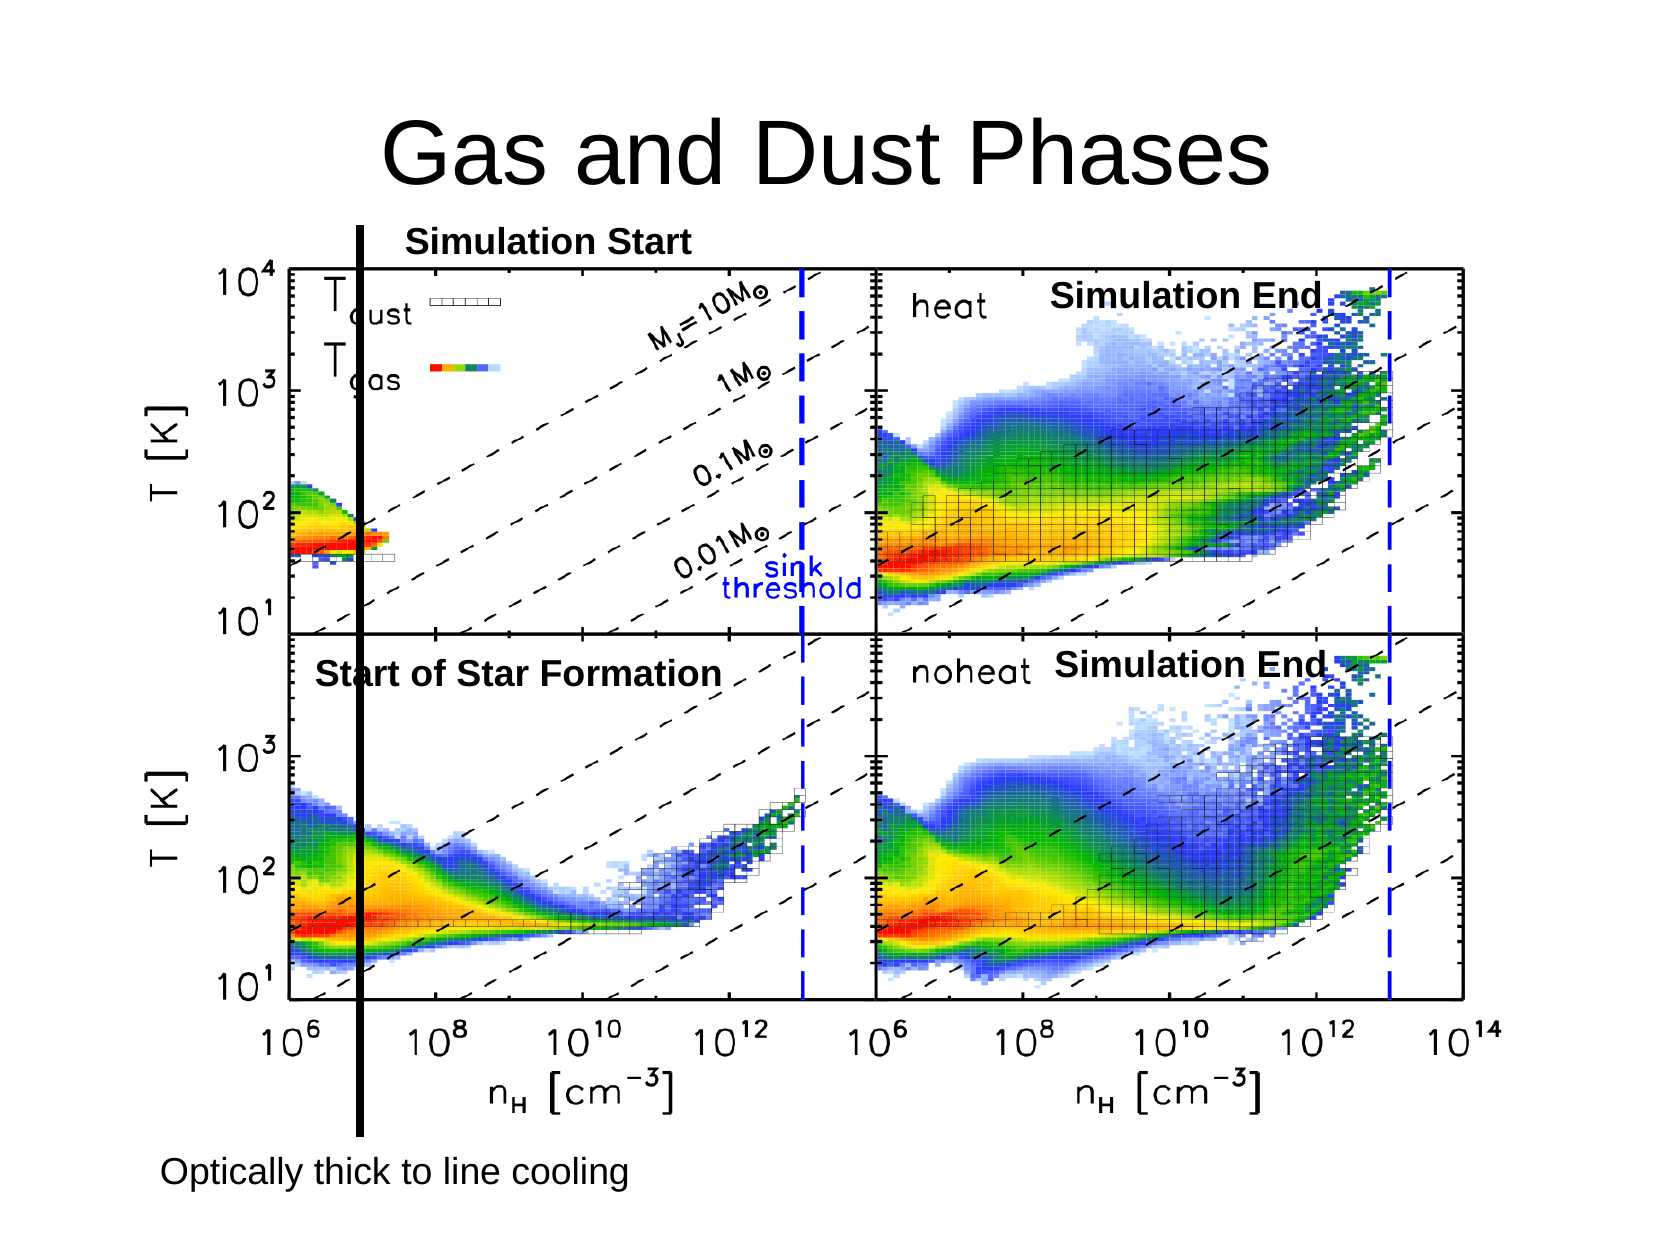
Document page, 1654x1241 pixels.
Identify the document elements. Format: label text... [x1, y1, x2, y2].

text_box Simulation End [1035, 266, 1339, 324]
text_box Optically thick to line cooling [145, 1143, 646, 1201]
title Gas and Dust Phases [82, 49, 1571, 257]
text_box Start of Star Formation [300, 645, 739, 702]
text_box Simulation Start [390, 213, 708, 271]
picture [133, 224, 1546, 1138]
text_box Simulation End [1039, 636, 1343, 693]
